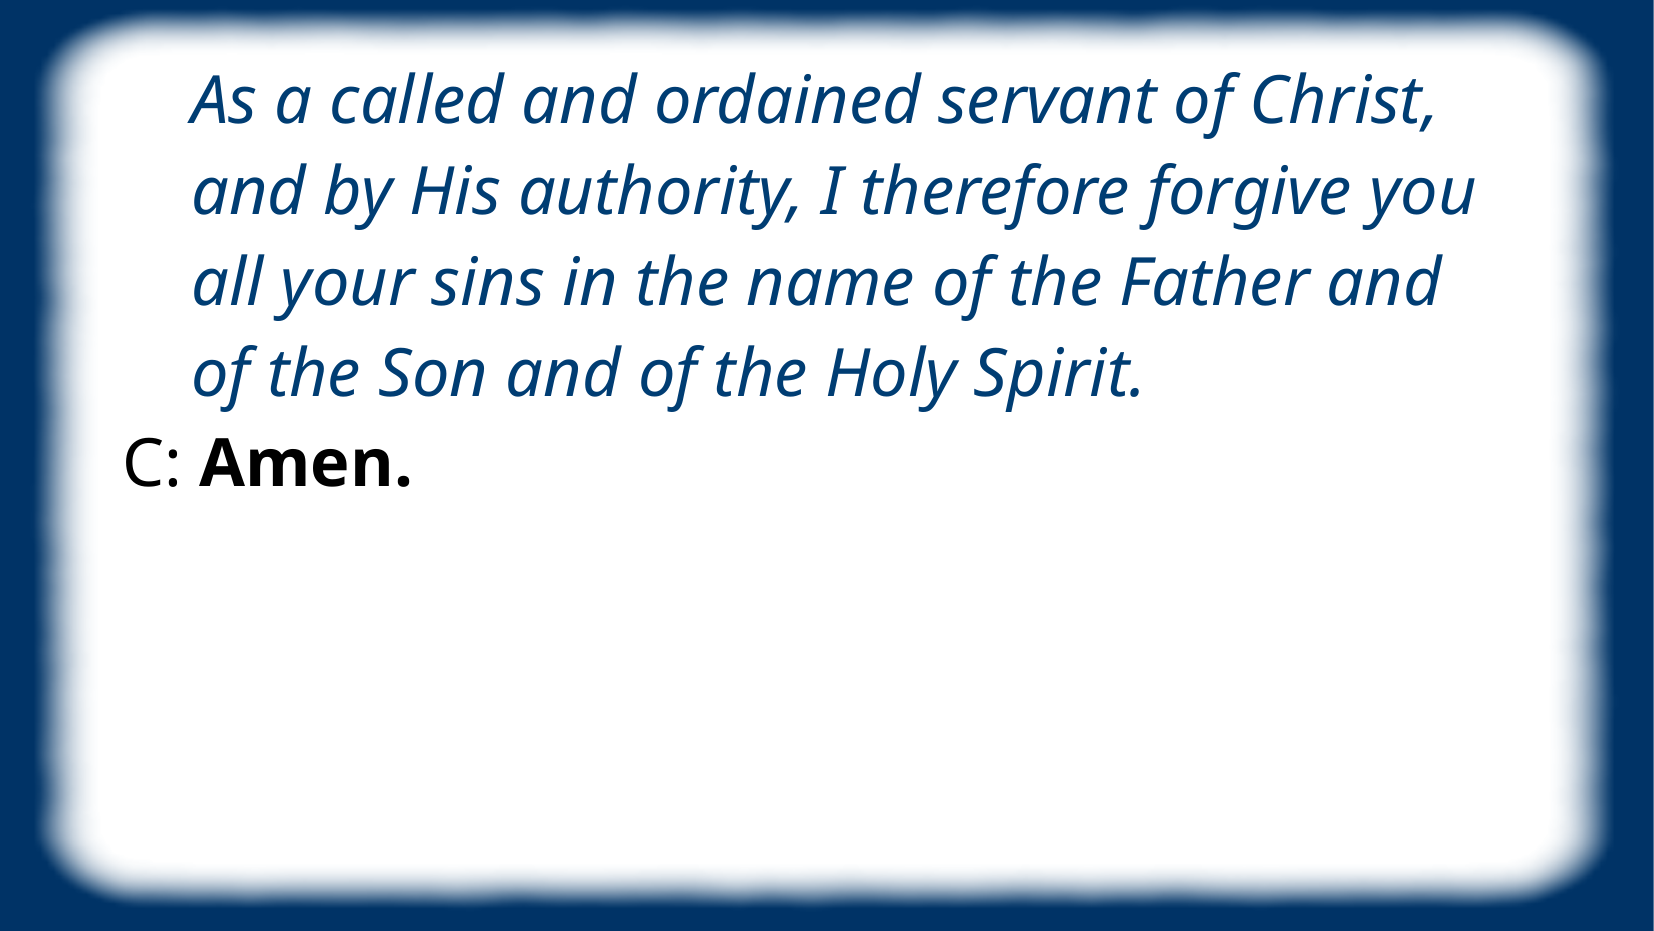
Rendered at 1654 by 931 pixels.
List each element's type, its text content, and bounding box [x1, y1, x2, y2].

picture [0, 0, 1654, 931]
text_box As a called and ordained servant of Christ, and by His authority, I therefore forgive you all your sins in the name of the Father and of the Son and of the Holy Spirit. C: Amen. [107, 45, 1533, 504]
